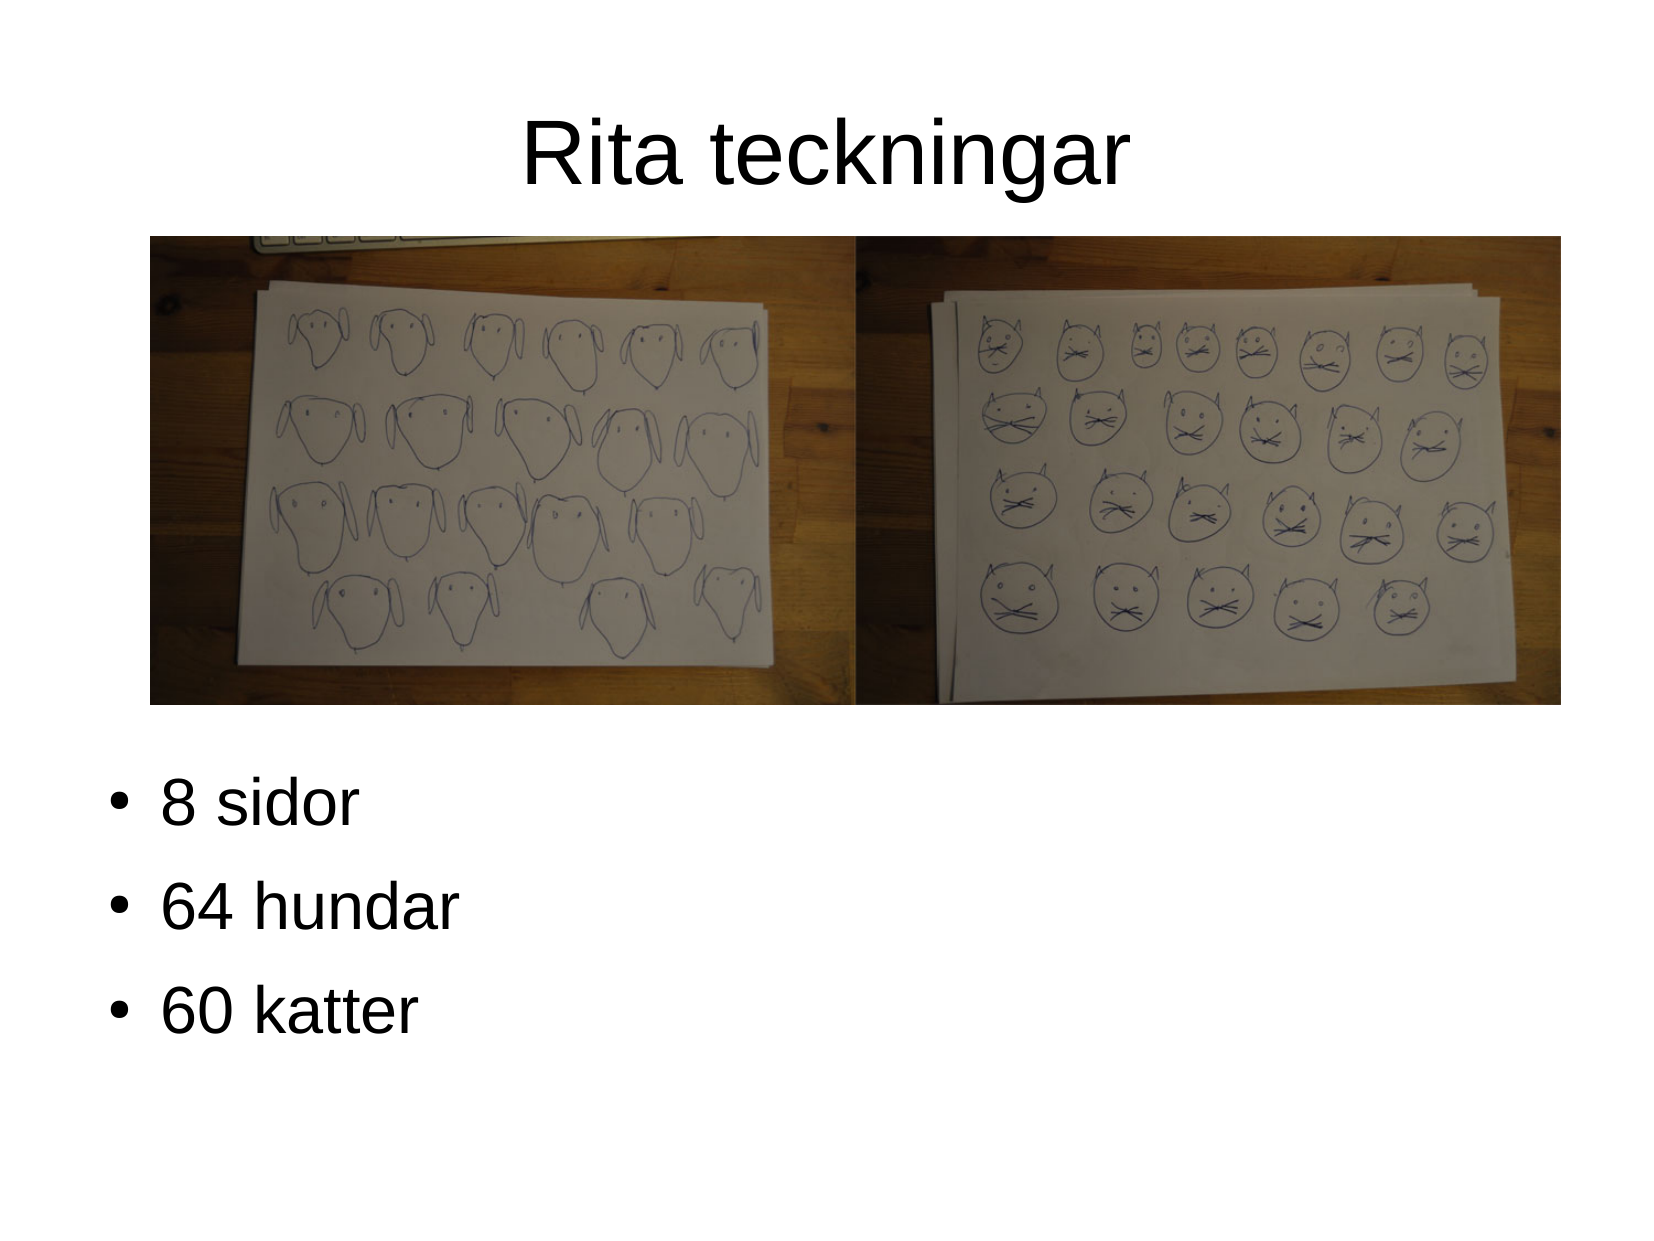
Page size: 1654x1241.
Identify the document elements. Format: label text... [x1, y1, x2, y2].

list 8 sidor 64 hundar 60 katter [90, 765, 1579, 1108]
picture [150, 236, 1561, 706]
title Rita teckningar [82, 49, 1571, 257]
